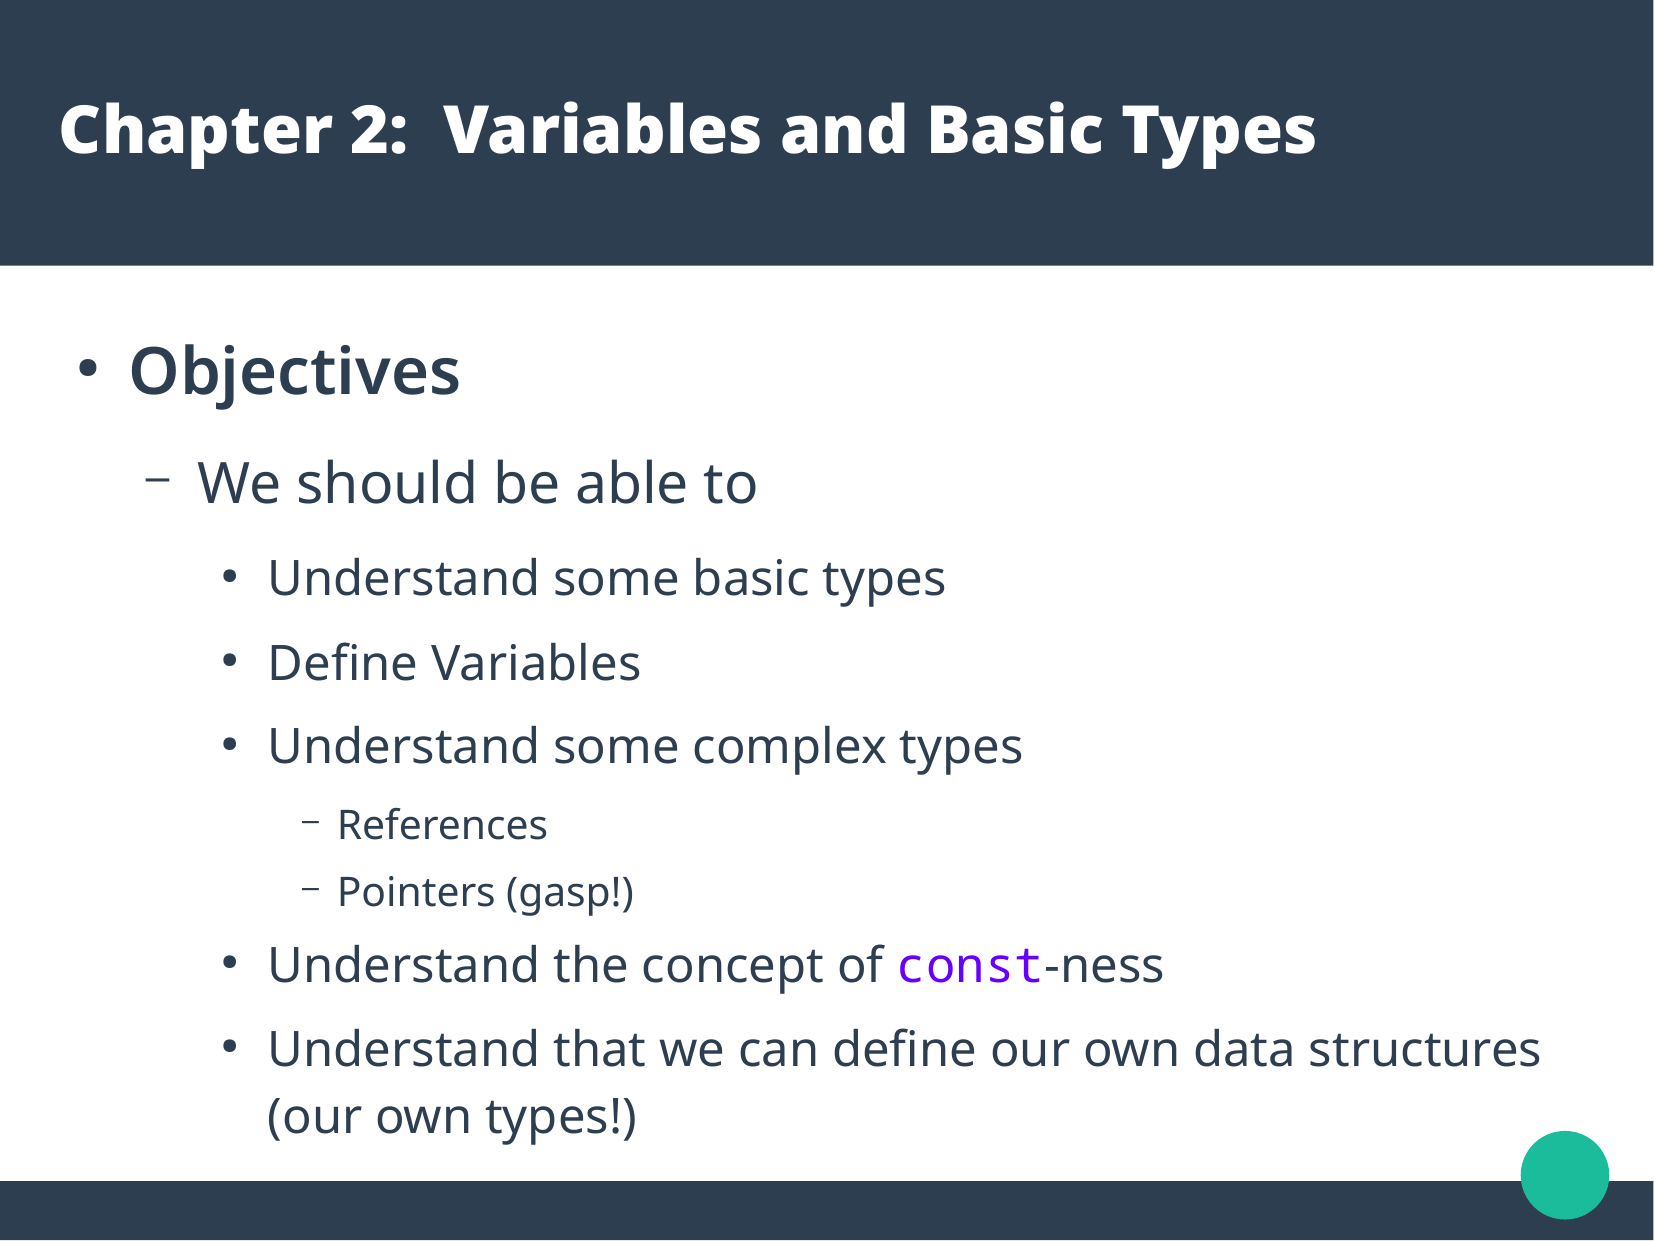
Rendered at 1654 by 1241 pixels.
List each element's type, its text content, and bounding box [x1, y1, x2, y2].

title Chapter 2: Variables and Basic Types [59, 49, 1595, 207]
list Objectives We should be able to Understand some basic types Define Variables Understand some complex types References Pointers (gasp!) Understand the concept of const-ness Understand that we can define our own data structures (our own types!) [59, 324, 1595, 1152]
